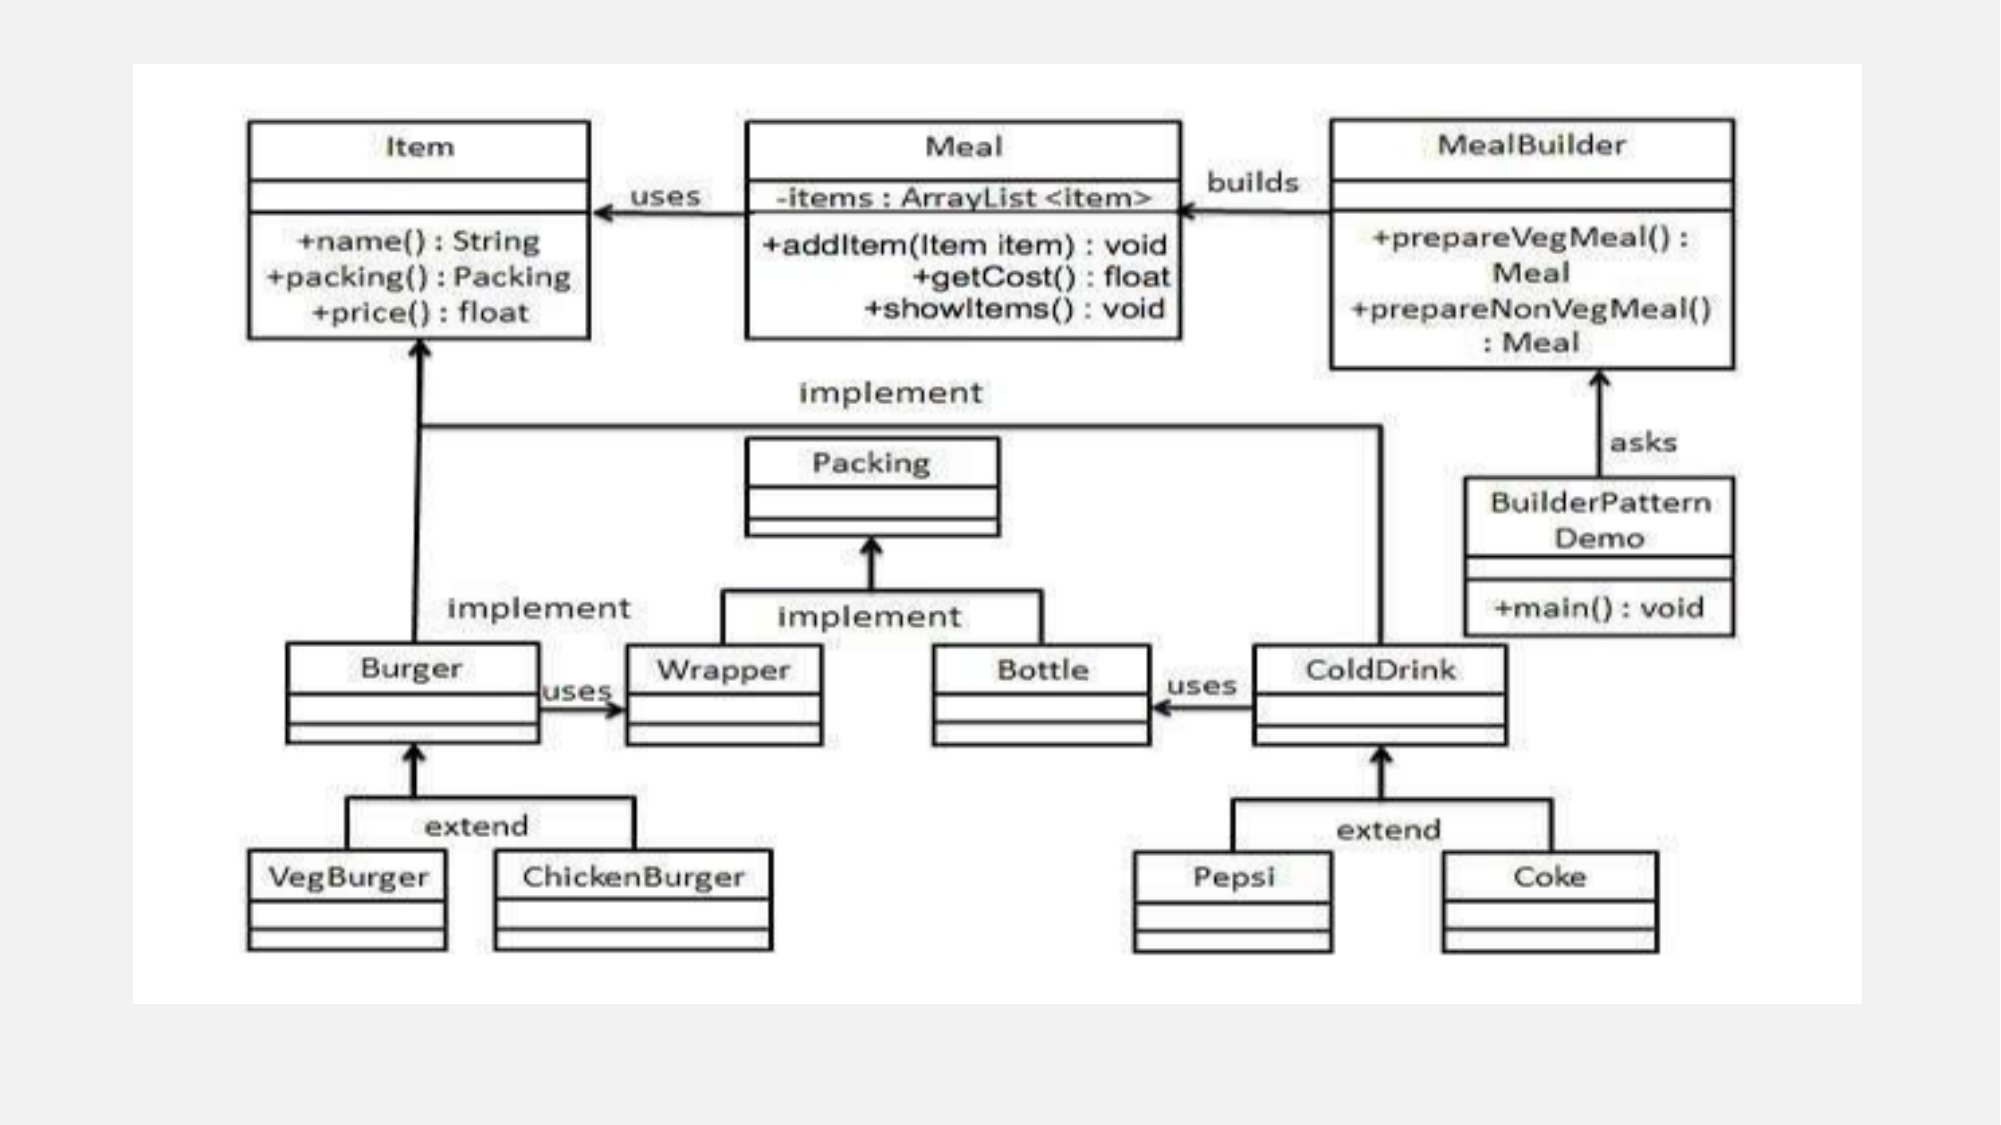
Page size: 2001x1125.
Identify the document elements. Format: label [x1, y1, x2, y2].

picture [133, 64, 1862, 1004]
